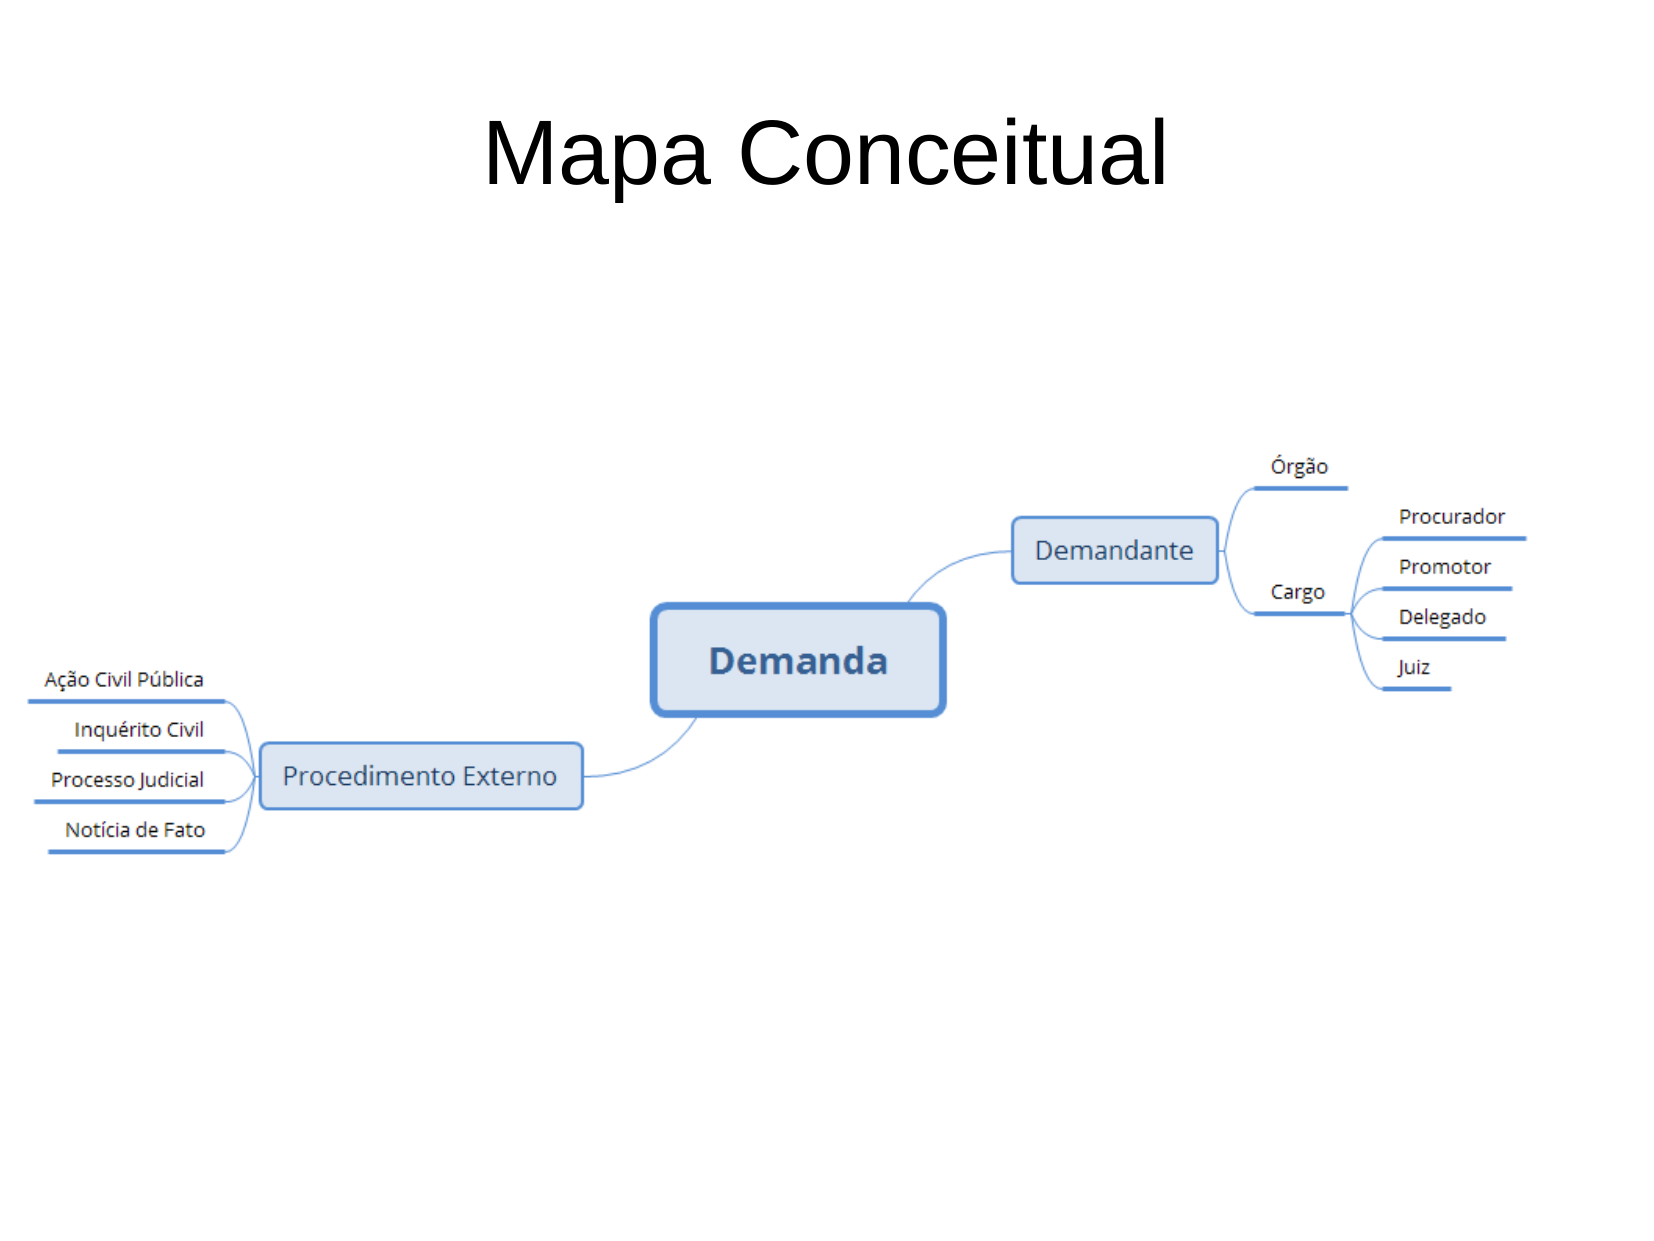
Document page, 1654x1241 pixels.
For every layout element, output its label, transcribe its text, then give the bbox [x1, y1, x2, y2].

picture [1, 419, 1554, 878]
title Mapa Conceitual [82, 49, 1571, 257]
